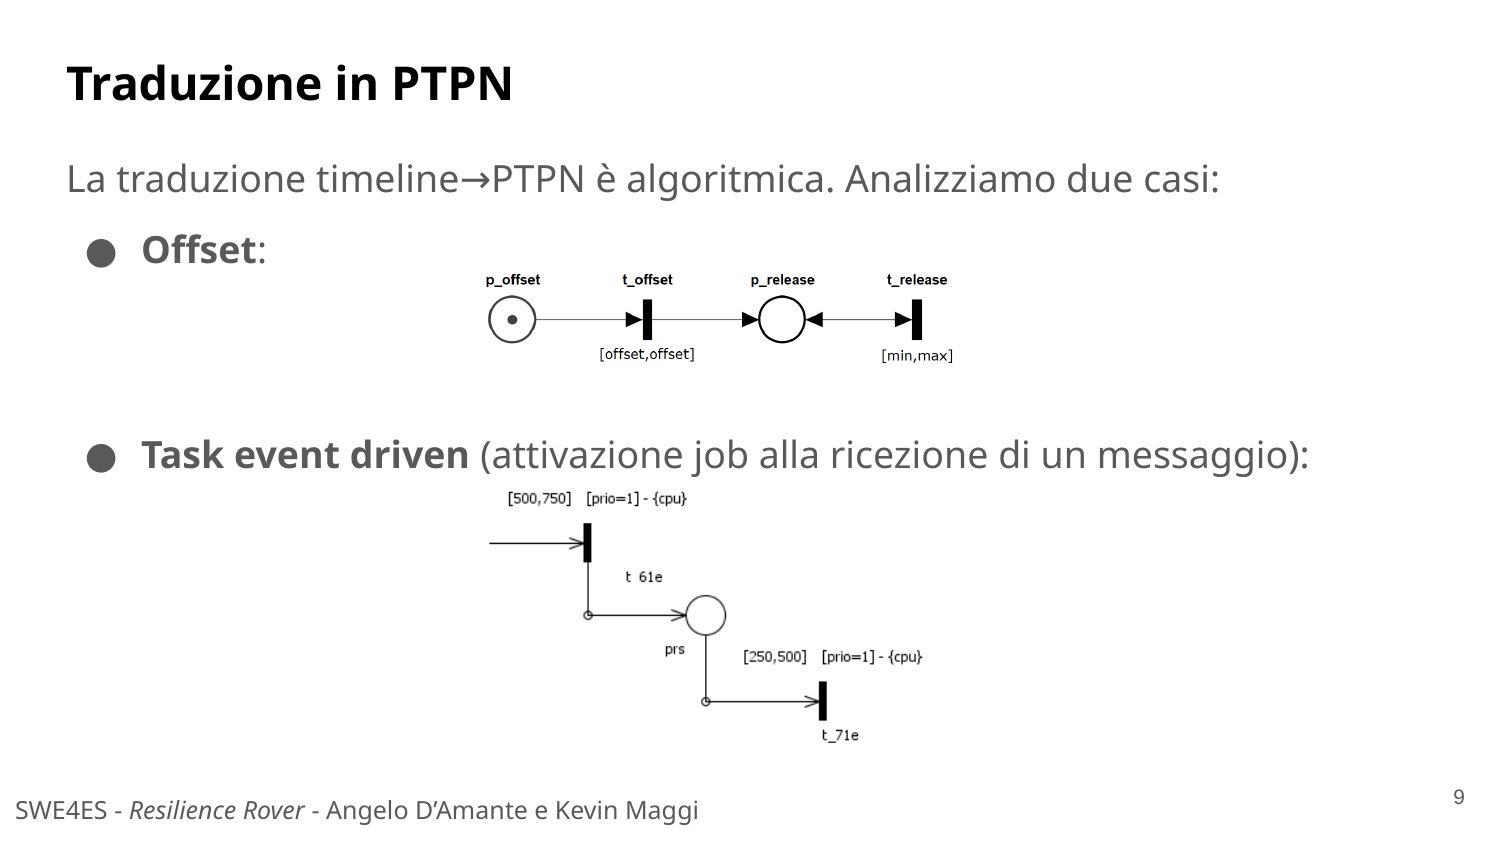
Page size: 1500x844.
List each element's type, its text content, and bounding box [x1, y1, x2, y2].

picture [469, 239, 964, 389]
slide_number <number> [1389, 764, 1480, 830]
title Traduzione in PTPN [51, 35, 1449, 129]
picture [489, 482, 944, 750]
list La traduzione timeline→PTPN è algoritmica. Analizziamo due casi: Offset: Task event driven (attivazione job alla ricezione di un messaggio): [51, 129, 1449, 750]
